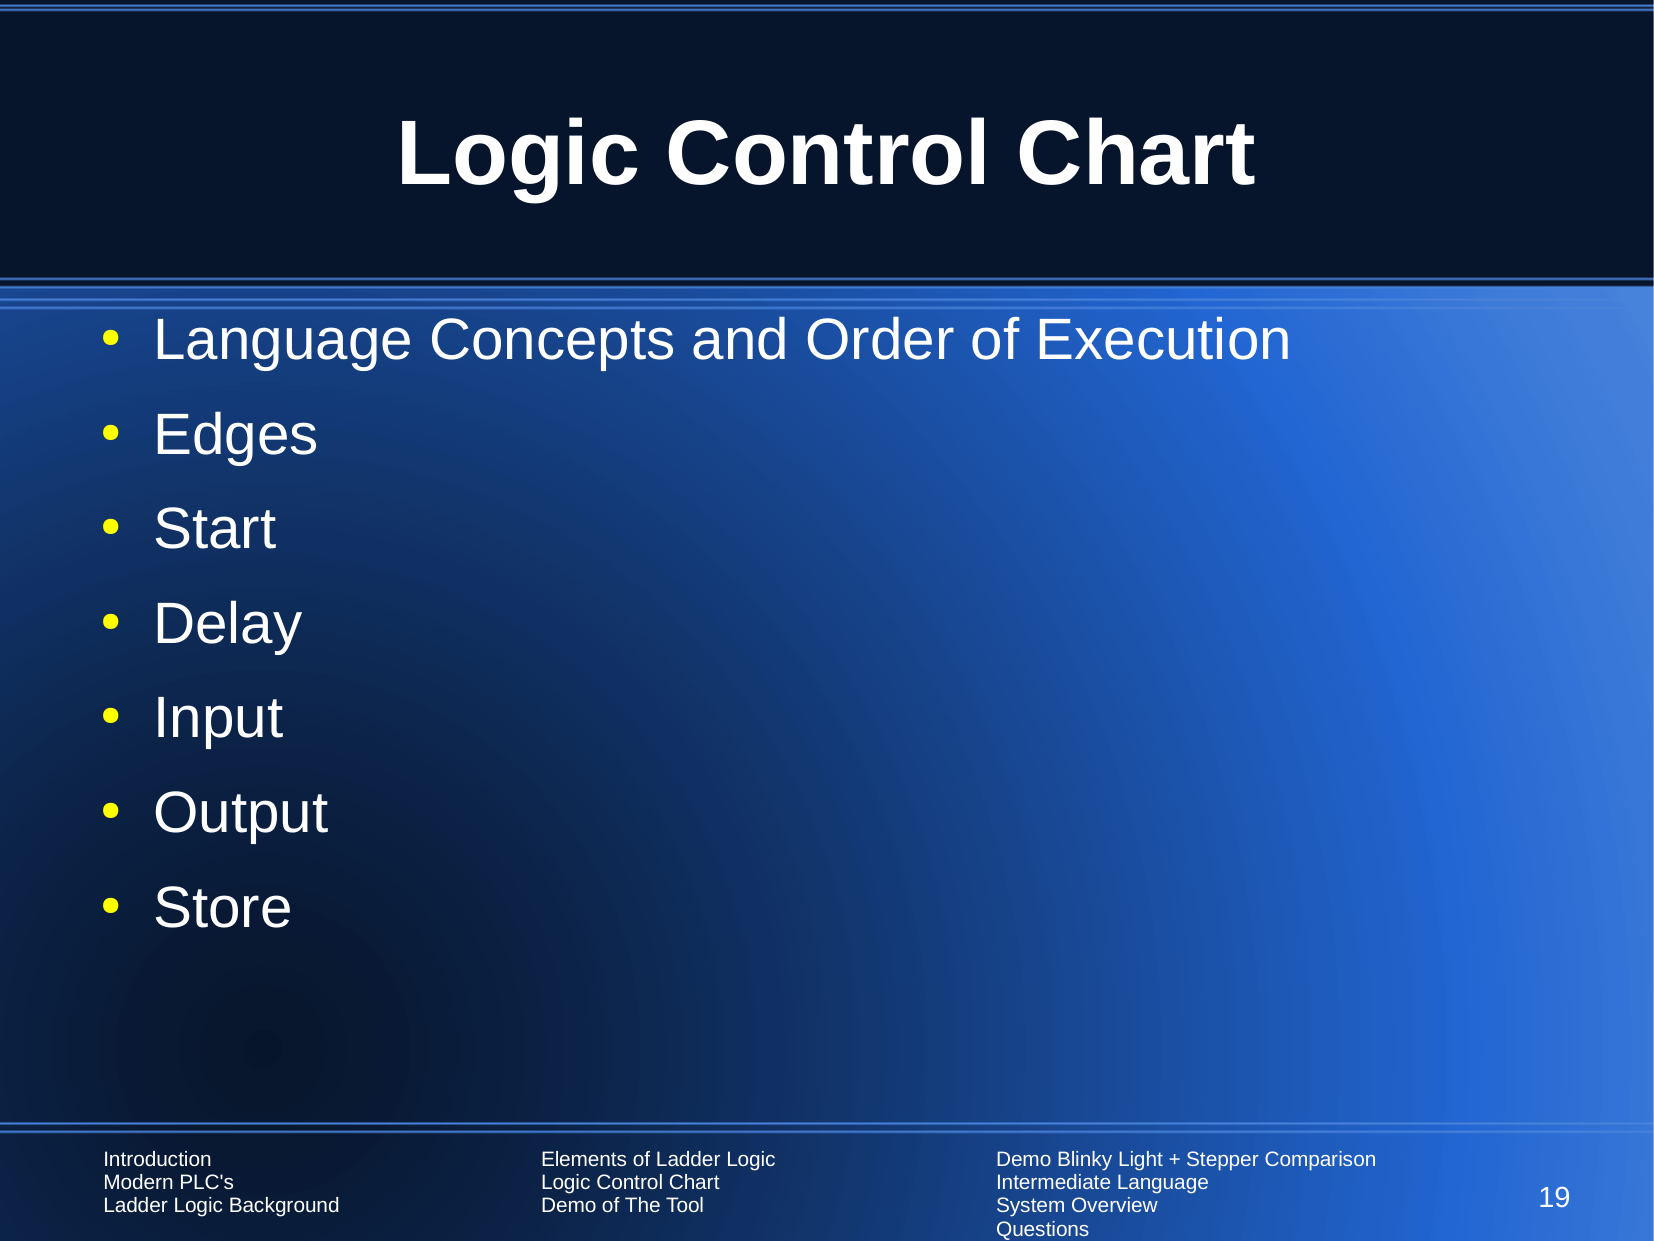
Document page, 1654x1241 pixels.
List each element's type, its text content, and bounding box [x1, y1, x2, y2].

picture [0, 0, 1654, 1241]
title Logic Control Chart [82, 56, 1571, 250]
list Language Concepts and Order of Execution Edges Start Delay Input Output Store [82, 307, 1571, 1111]
